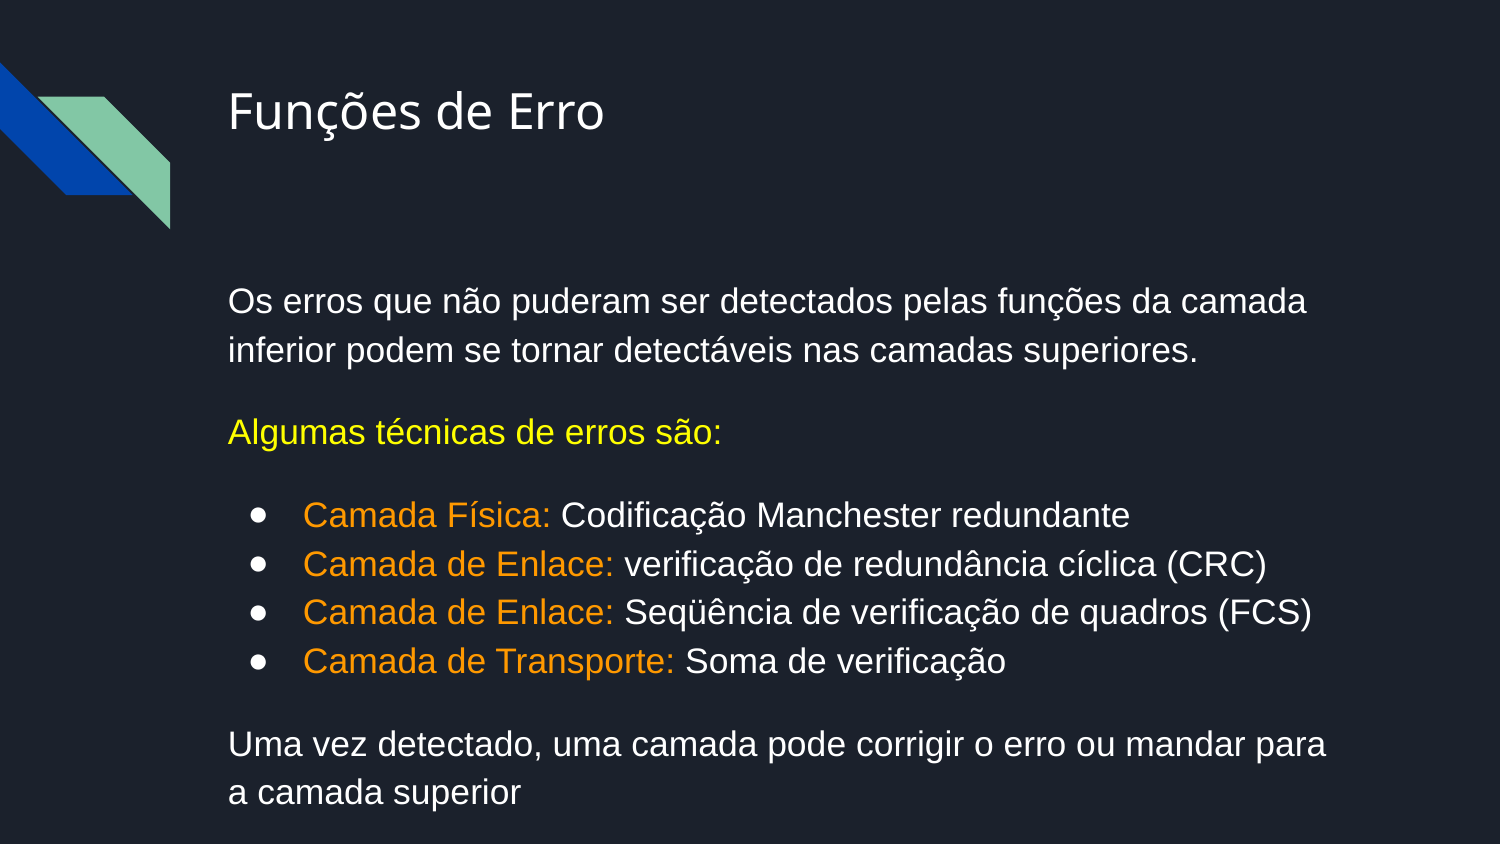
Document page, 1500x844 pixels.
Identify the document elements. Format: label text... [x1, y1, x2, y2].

list Os erros que não puderam ser detectados pelas funções da camada inferior podem se tornar detectáveis nas camadas superiores. Algumas técnicas de erros são: Camada Física: Codificação Manchester redundante Camada de Enlace: verificação de redundância cíclica (CRC) Camada de Enlace: Seqüência de verificação de quadros (FCS) Camada de Transporte: Soma de verificação Uma vez detectado, uma camada pode corrigir o erro ou mandar para a camada superior [212, 257, 1368, 735]
title Funções de Erro [212, 64, 1368, 215]
